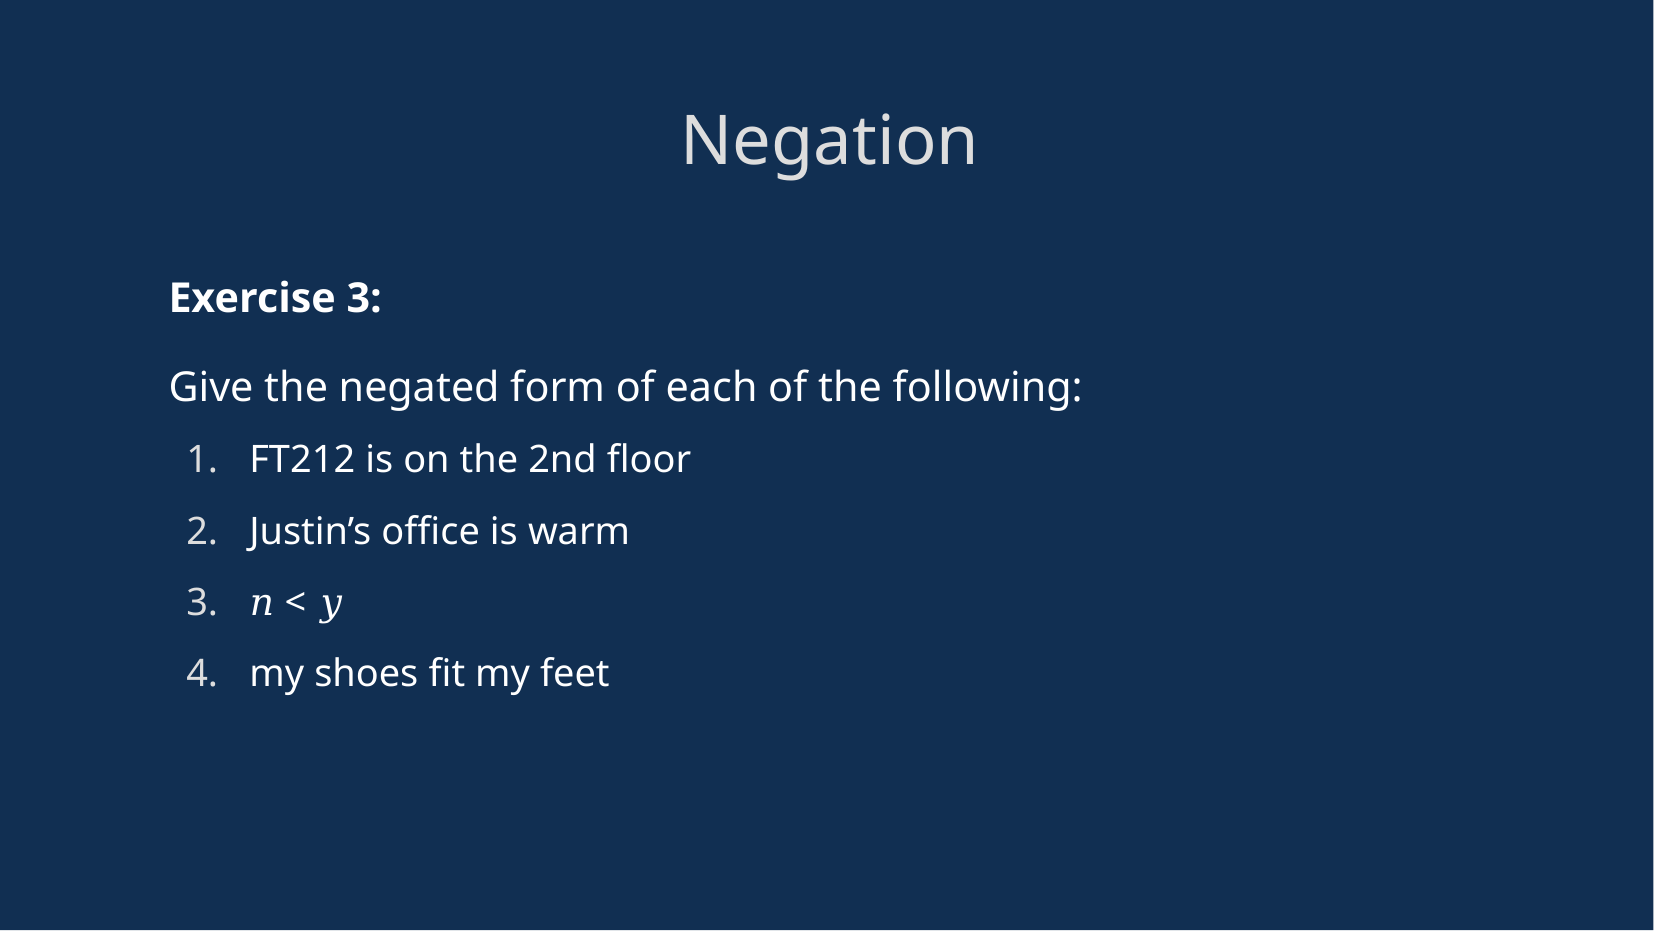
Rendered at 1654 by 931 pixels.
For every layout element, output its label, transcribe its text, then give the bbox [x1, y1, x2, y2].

list Exercise 3: Give the negated form of each of the following: FT212 is on the 2nd floor Justin’s office is warm 𝑛 < 𝑦 my shoes fit my feet [97, 268, 1563, 806]
title Negation [97, 96, 1563, 180]
